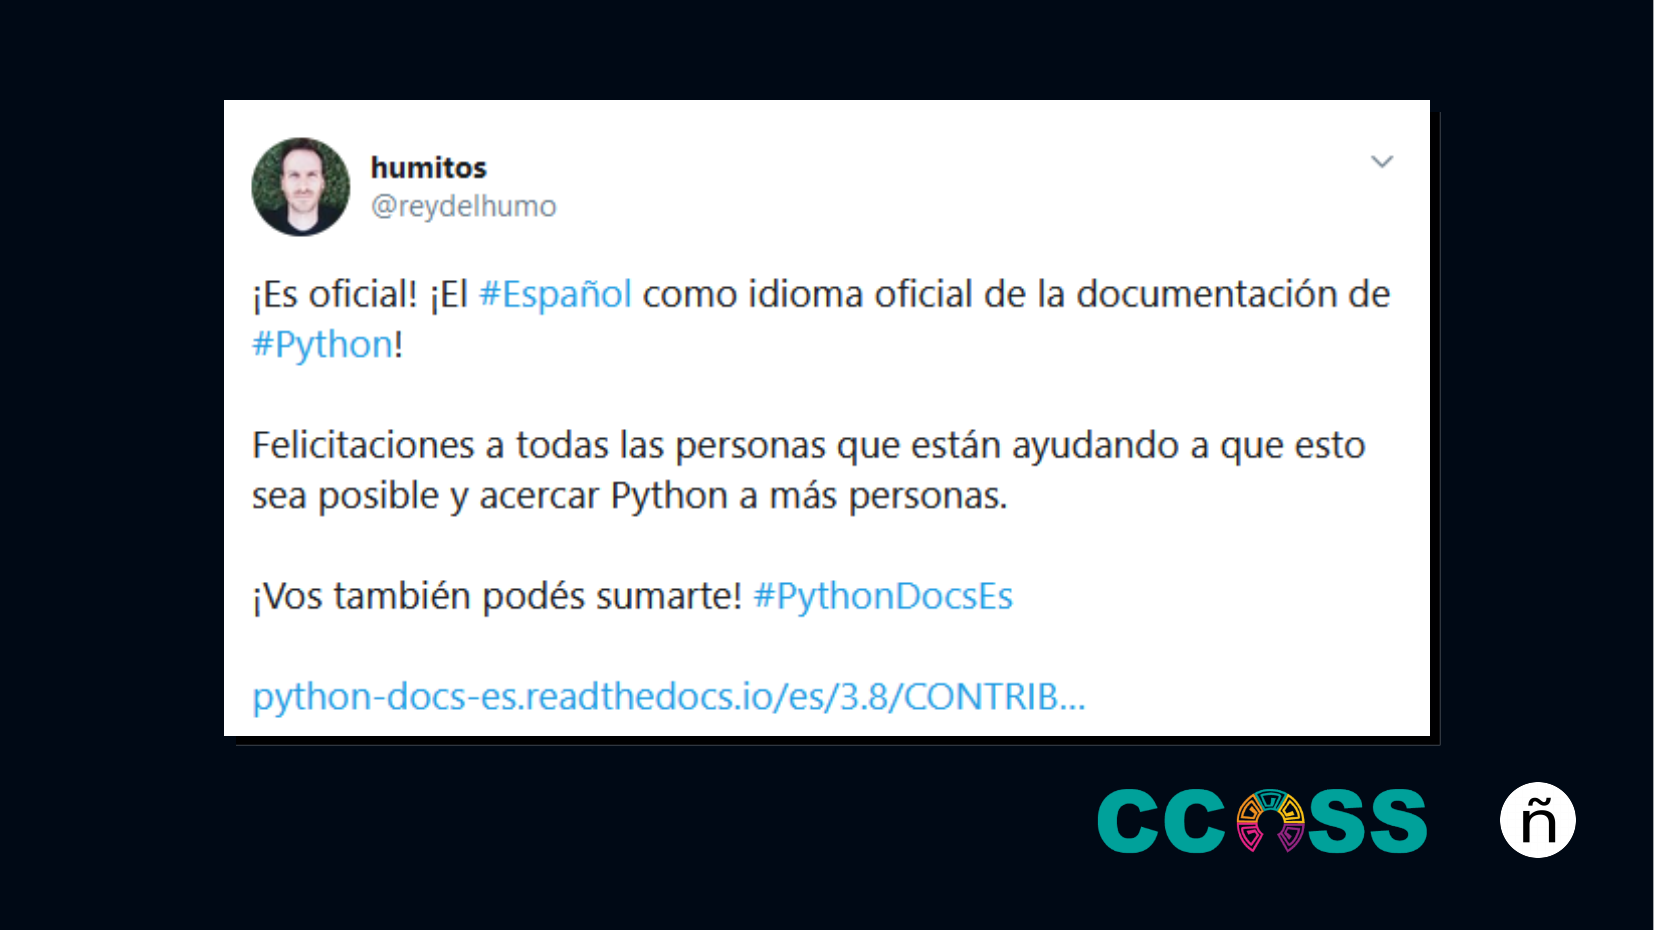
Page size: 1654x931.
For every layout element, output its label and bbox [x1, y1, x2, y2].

picture [1500, 782, 1576, 858]
picture [1090, 780, 1436, 861]
picture [224, 100, 1430, 736]
